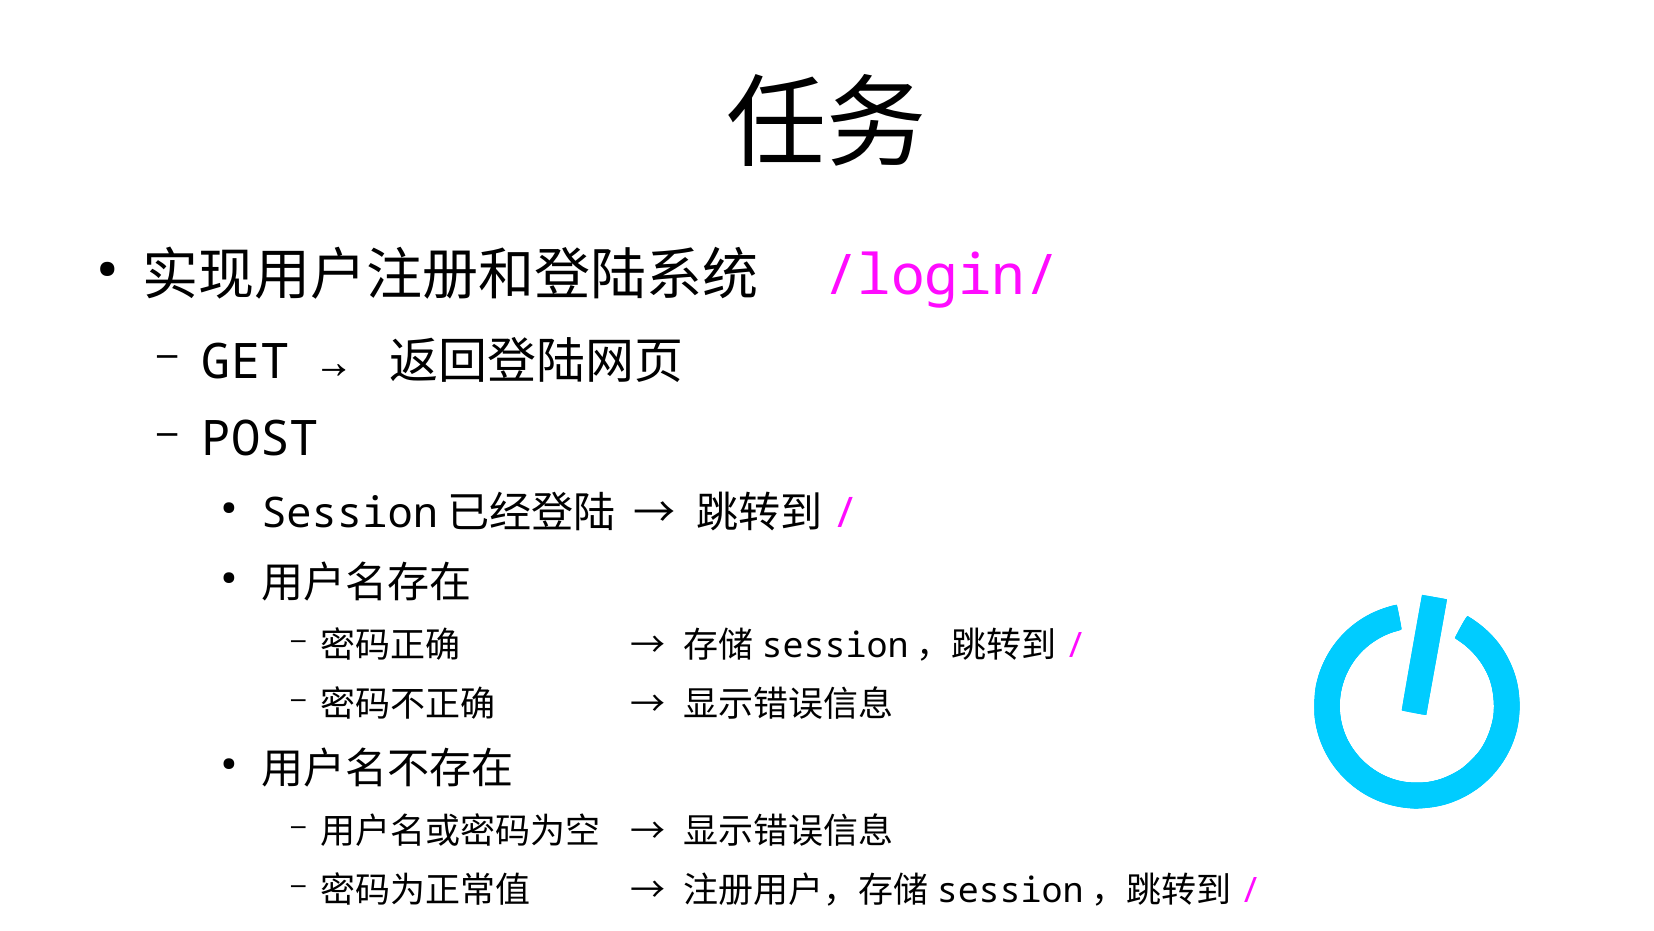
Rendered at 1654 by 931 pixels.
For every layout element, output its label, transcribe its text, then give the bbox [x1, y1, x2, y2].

title 任务 [82, 37, 1571, 193]
list 实现用户注册和登陆系统 /login/ GET → 返回登陆网页 POST Session已经登陆 → 跳转到/ 用户名存在 密码正确 → 存储session，跳转到/ 密码不正确 → 显示错误信息 用户名不存在 用户名或密码为空 → 显示错误信息 密码为正常值 → 注册用户，存储session，跳转到/ [82, 217, 1571, 922]
